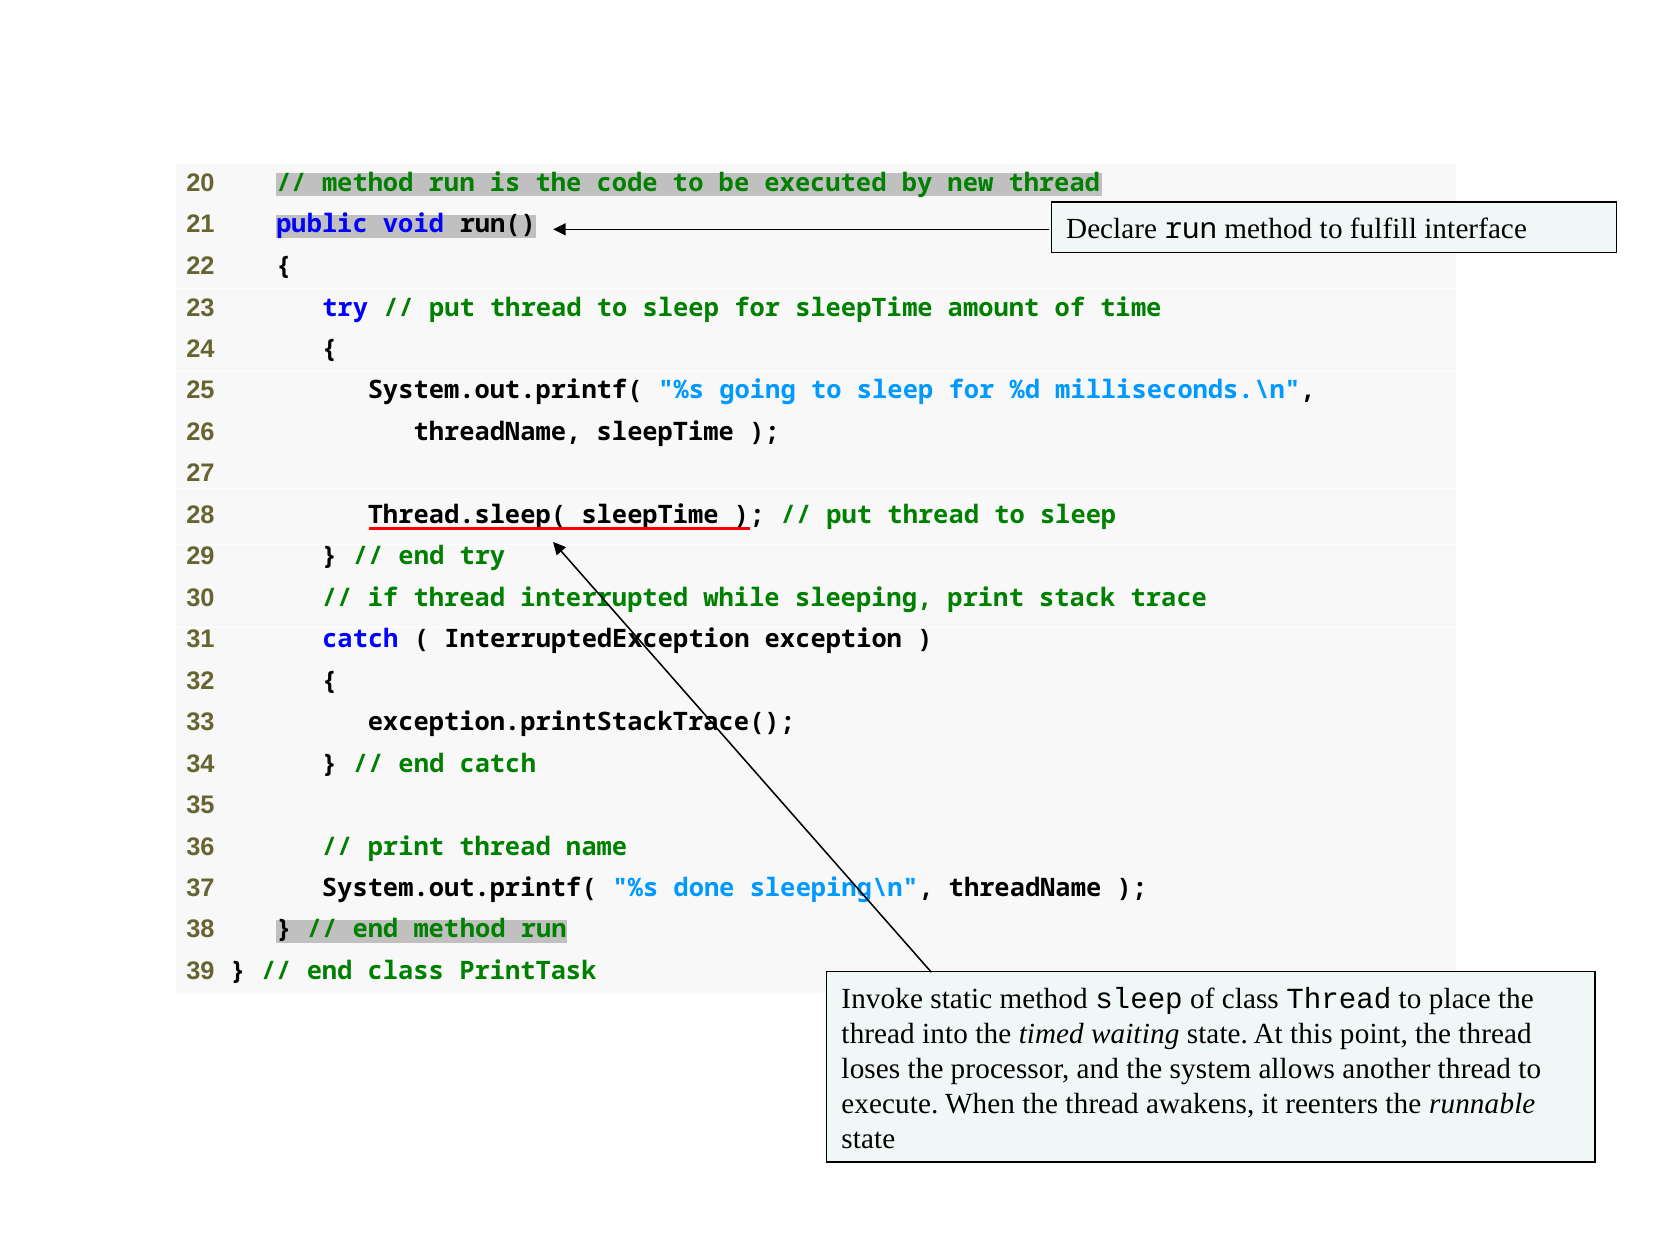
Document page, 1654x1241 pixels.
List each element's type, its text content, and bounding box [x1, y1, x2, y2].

chart [175, 164, 1457, 1026]
text_box Invoke static method sleep of class Thread to place the thread into the timed waiting state. At this point, the thread loses the processor, and the system allows another thread to execute. When the thread awakens, it reenters the runnable state [826, 971, 1595, 1162]
text_box Declare run method to fulfill interface [1051, 201, 1617, 253]
